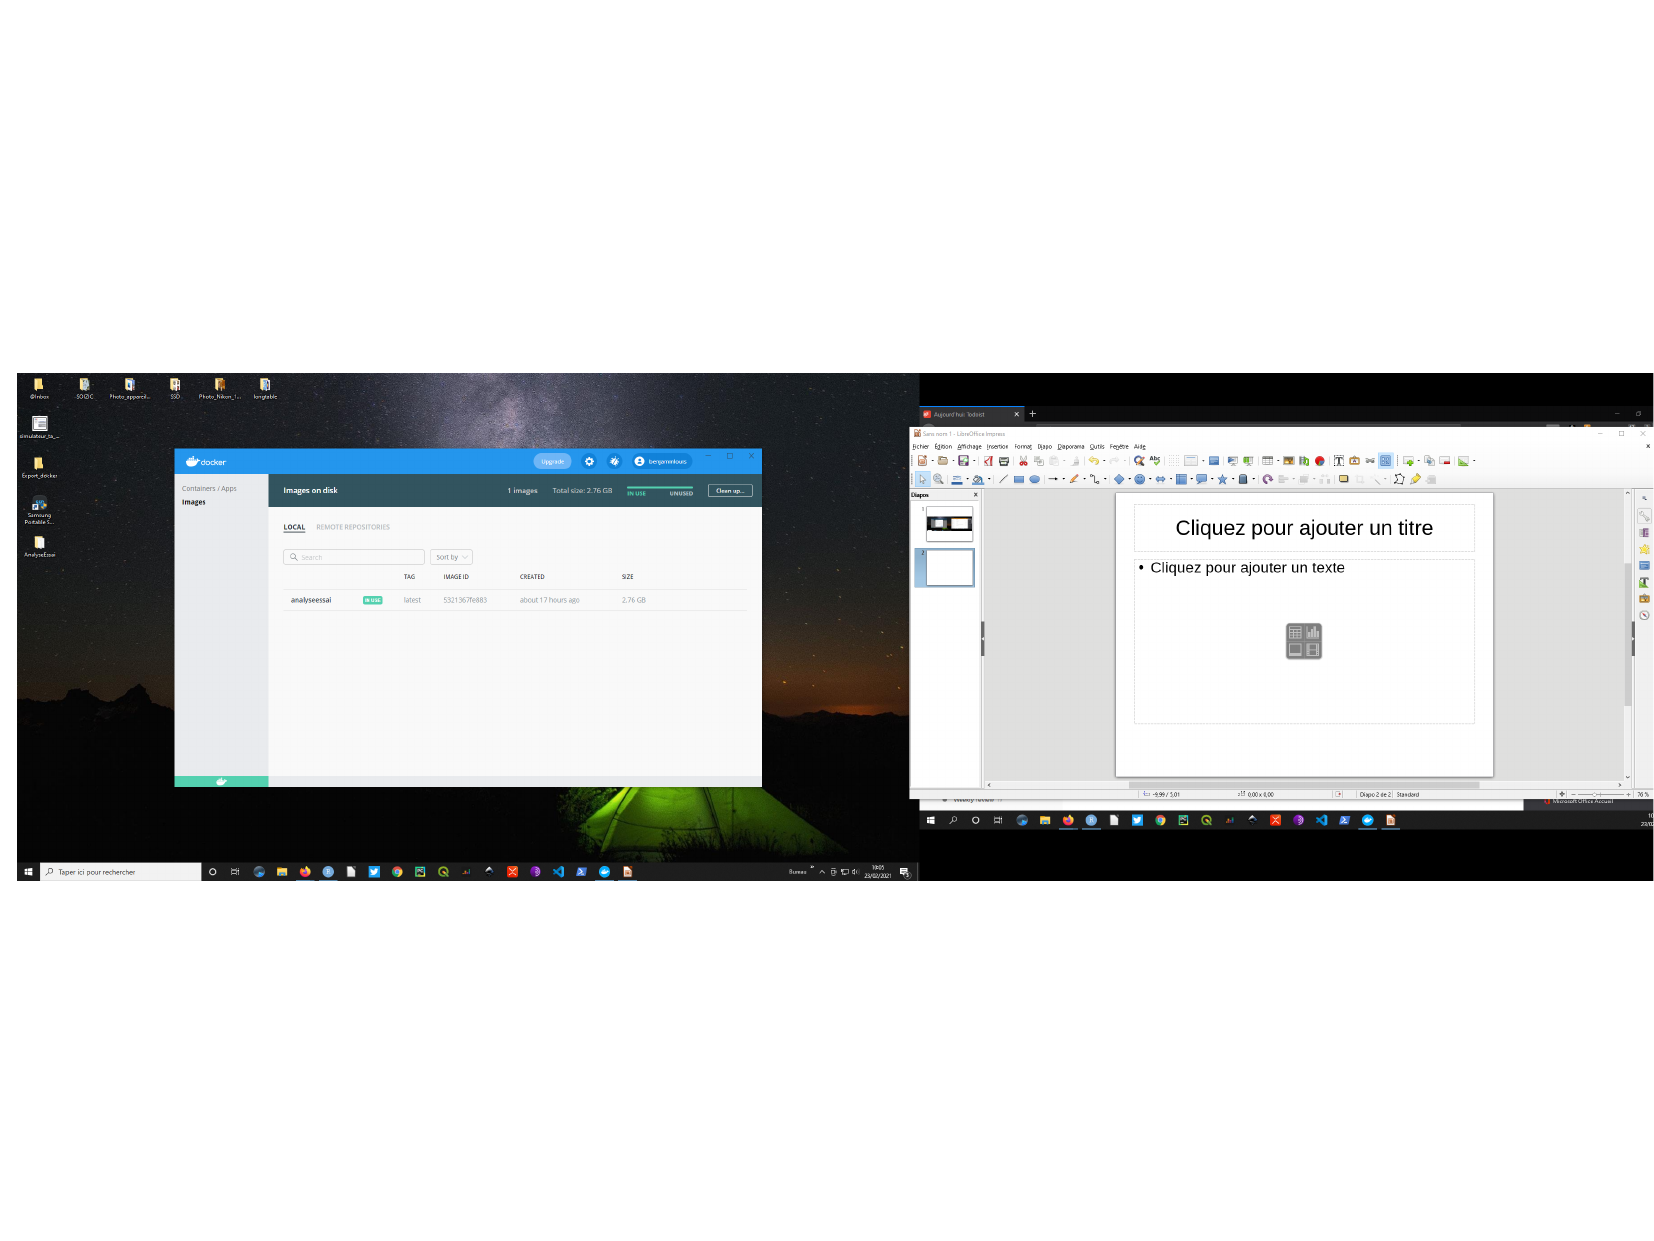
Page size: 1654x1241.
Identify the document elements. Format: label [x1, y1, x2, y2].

picture [17, 373, 1654, 881]
